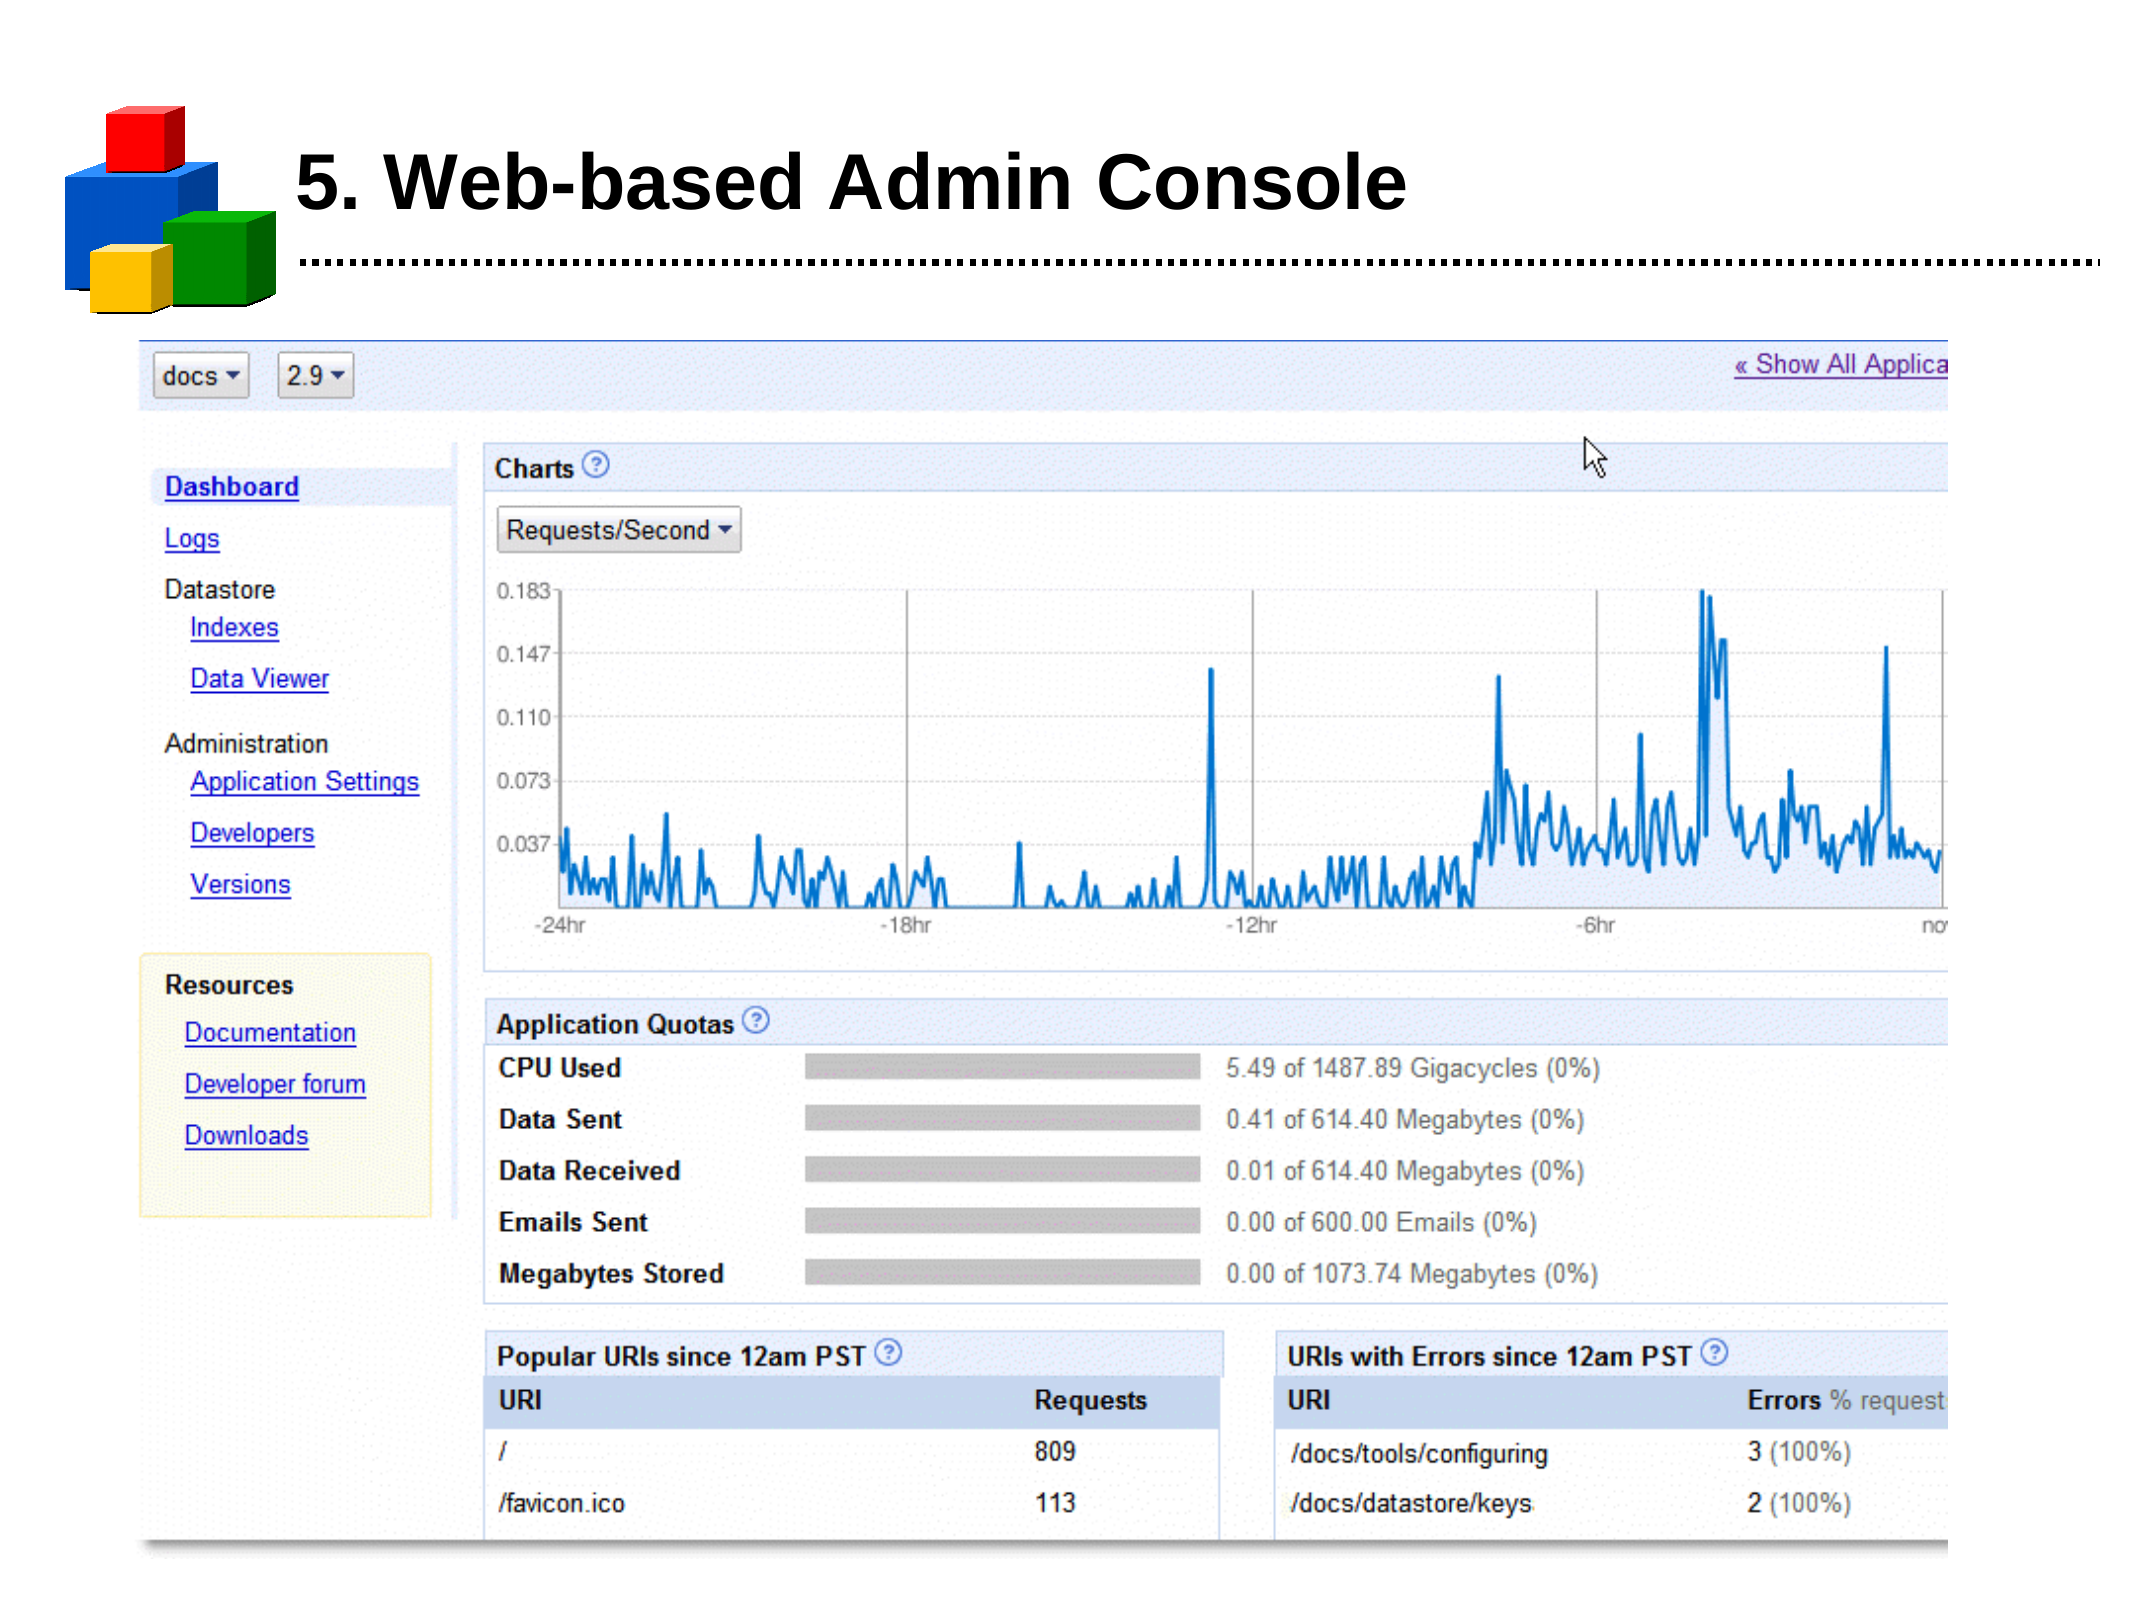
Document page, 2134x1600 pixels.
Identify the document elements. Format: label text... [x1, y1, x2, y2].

text_box 5. Web-based Admin Console [295, 142, 2134, 230]
picture [127, 340, 1948, 1559]
